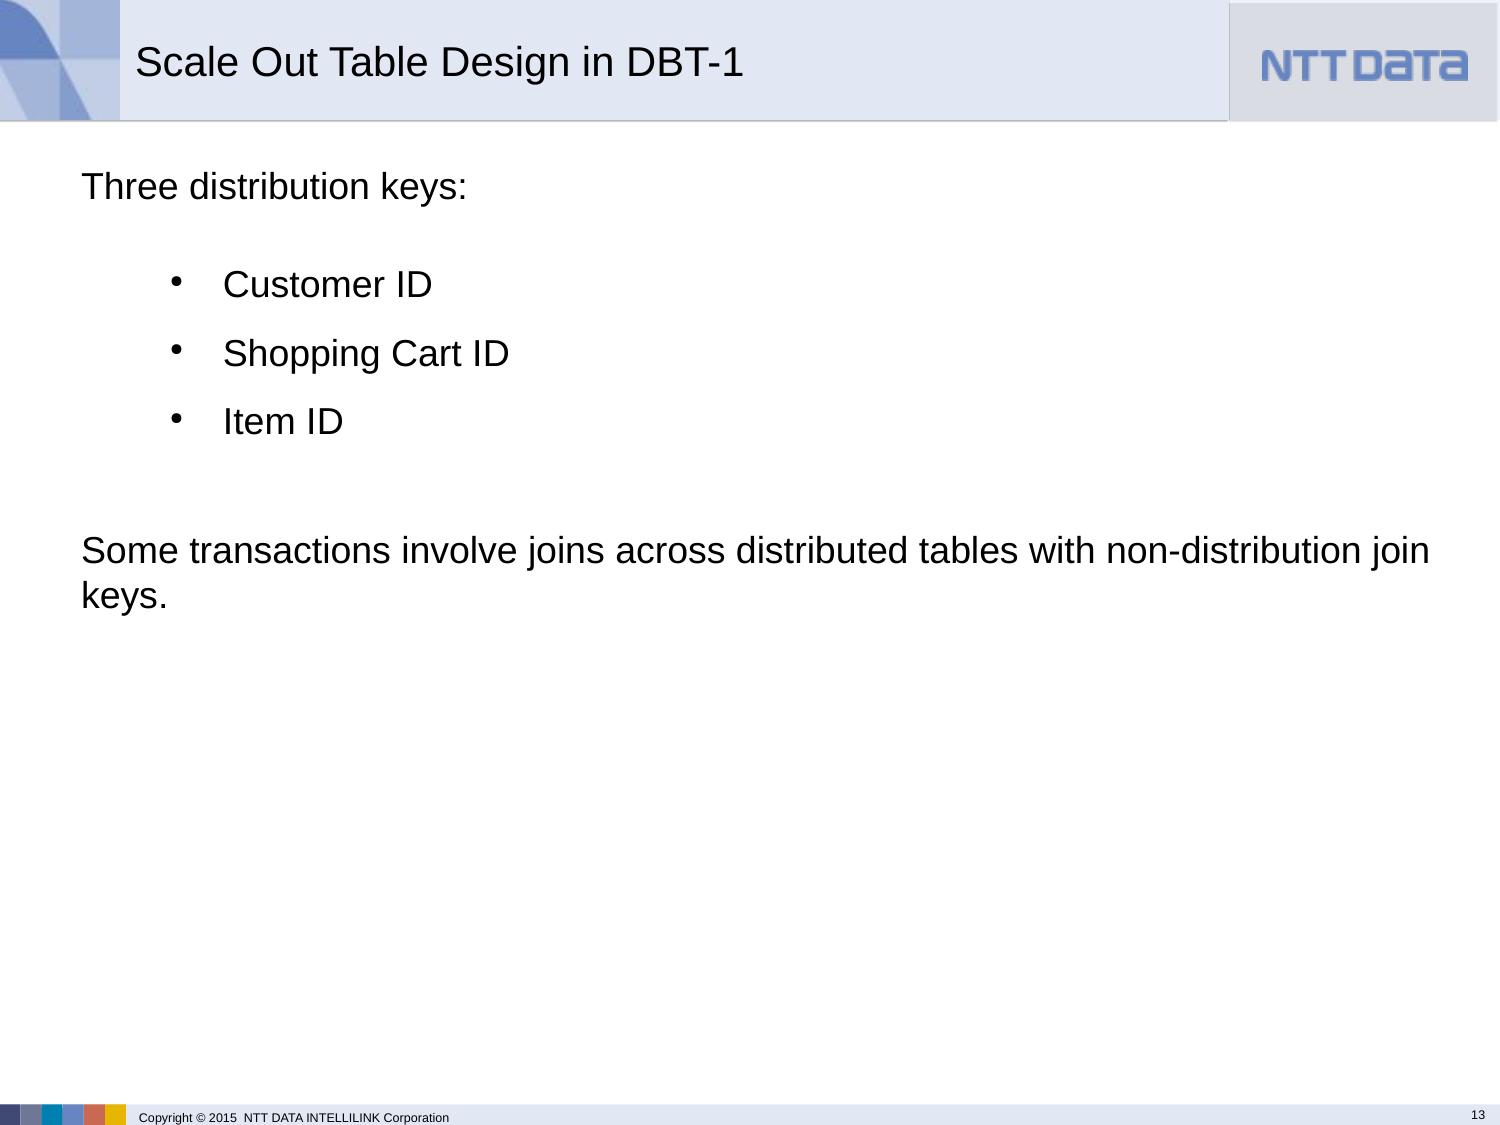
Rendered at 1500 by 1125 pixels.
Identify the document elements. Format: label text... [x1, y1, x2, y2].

picture [1262, 50, 1468, 81]
title Scale Out Table Design in DBT-1 [120, 0, 1241, 120]
list Three distribution keys: Customer ID Shopping Cart ID Item ID Some transactions involve joins across distributed tables with non-distribution join keys. [51, 154, 1446, 1069]
picture [0, 0, 120, 120]
